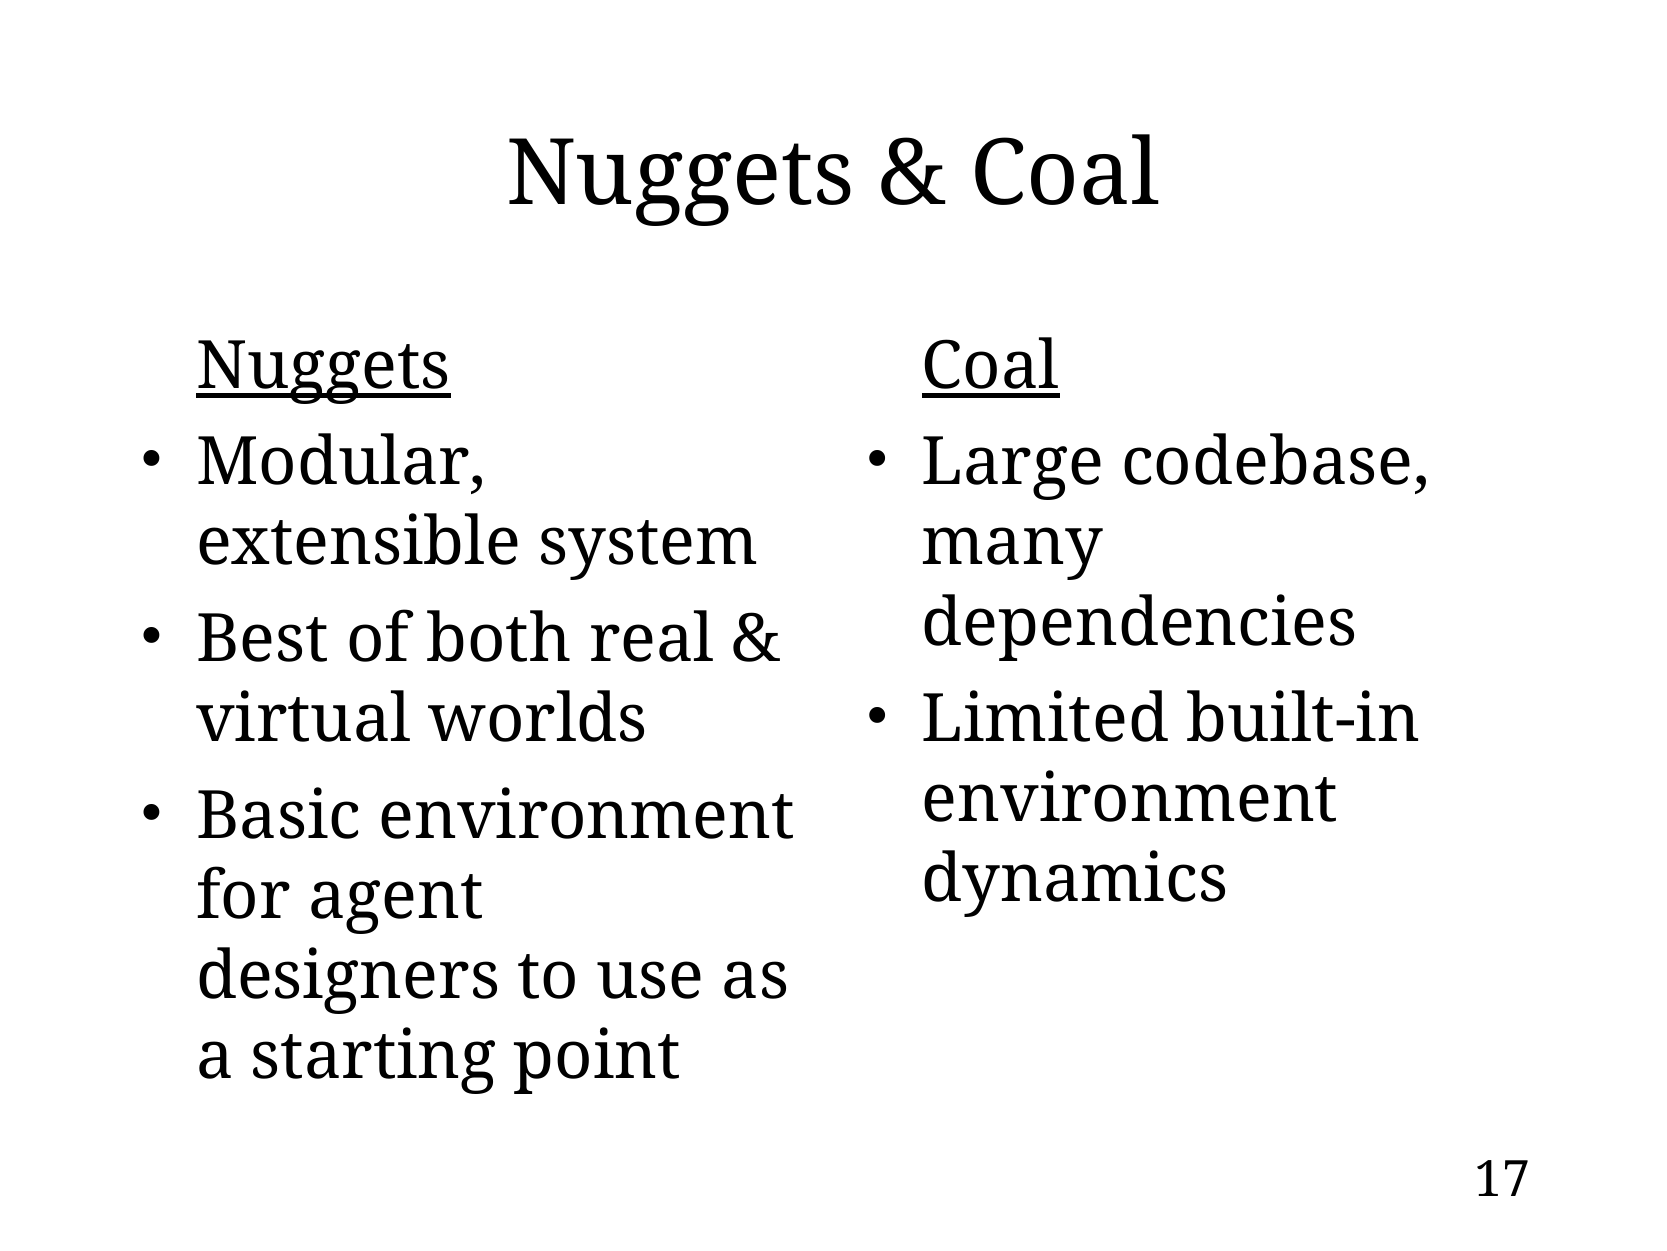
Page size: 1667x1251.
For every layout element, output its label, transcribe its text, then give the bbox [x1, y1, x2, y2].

list Nuggets Modular, extensible system Best of both real & virtual worlds Basic environment for agent designers to use as a starting point [124, 313, 817, 1139]
title Nuggets & Coal [124, 63, 1542, 273]
list Coal Large codebase, many dependencies Limited built-in environment dynamics [850, 313, 1543, 1139]
